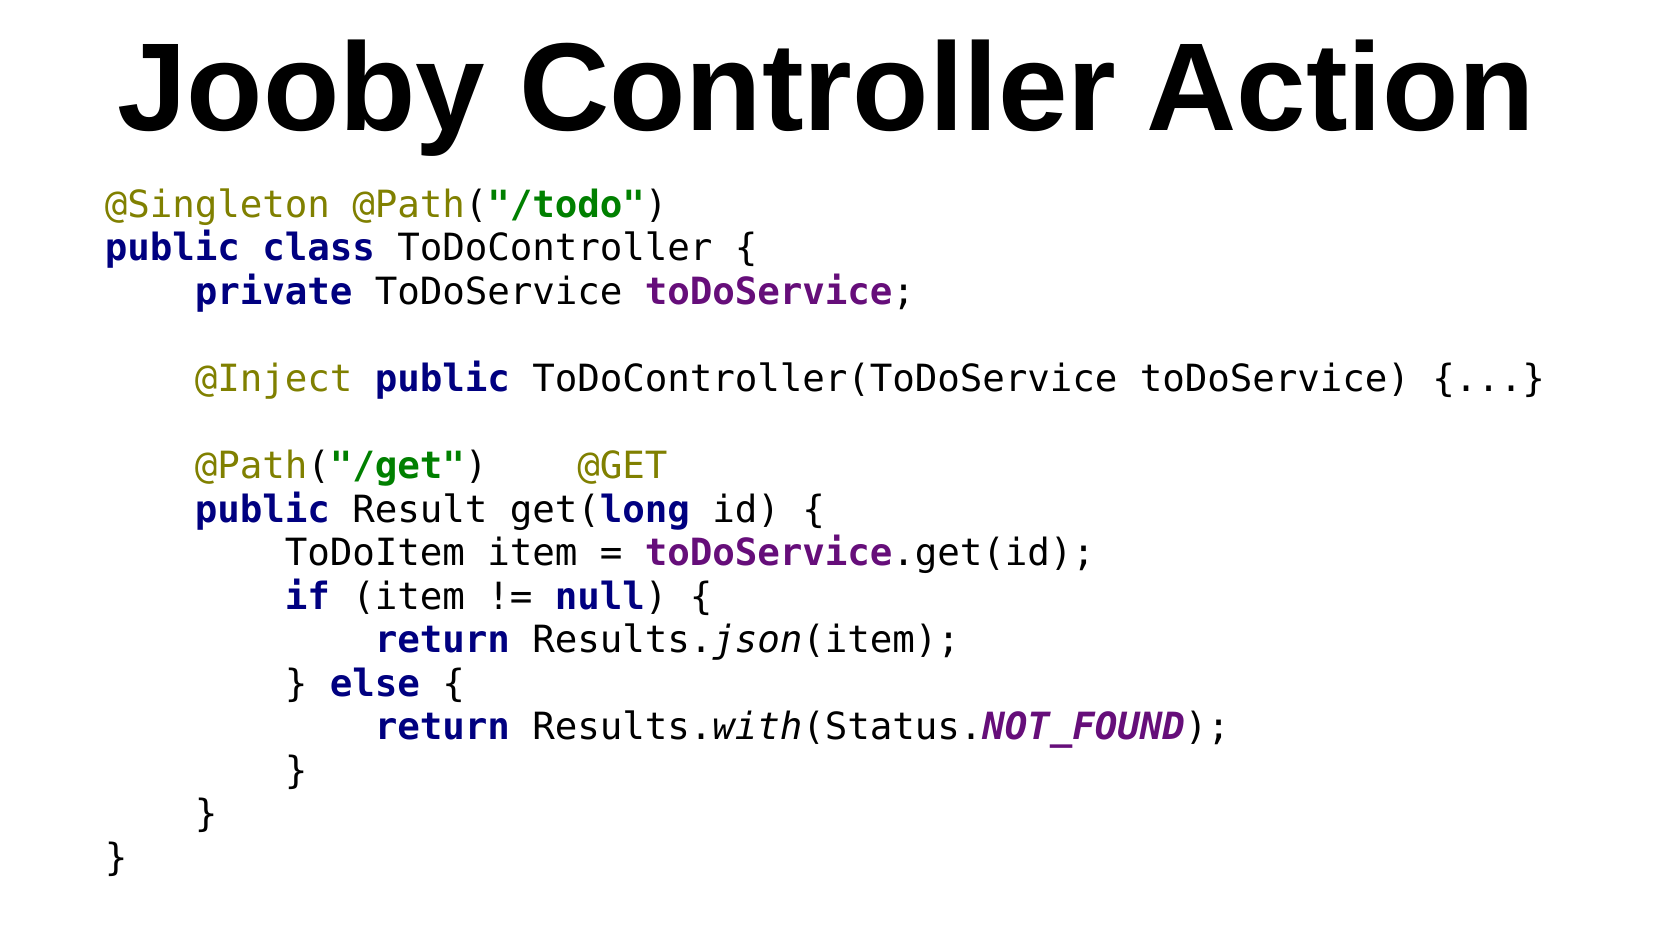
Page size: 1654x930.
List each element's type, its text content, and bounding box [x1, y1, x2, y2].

title Jooby Controller Action [82, 9, 1571, 166]
text_box @Singleton @Path("/todo") public class ToDoController { private ToDoService toDoService; @Inject public ToDoController(ToDoService toDoService) {...} @Path("/get") @GET public Result get(long id) { ToDoItem item = toDoService.get(id); if (item != null) { return Results.json(item); } else { return Results.with(Status.NOT_FOUND); } } } [90, 175, 1591, 930]
